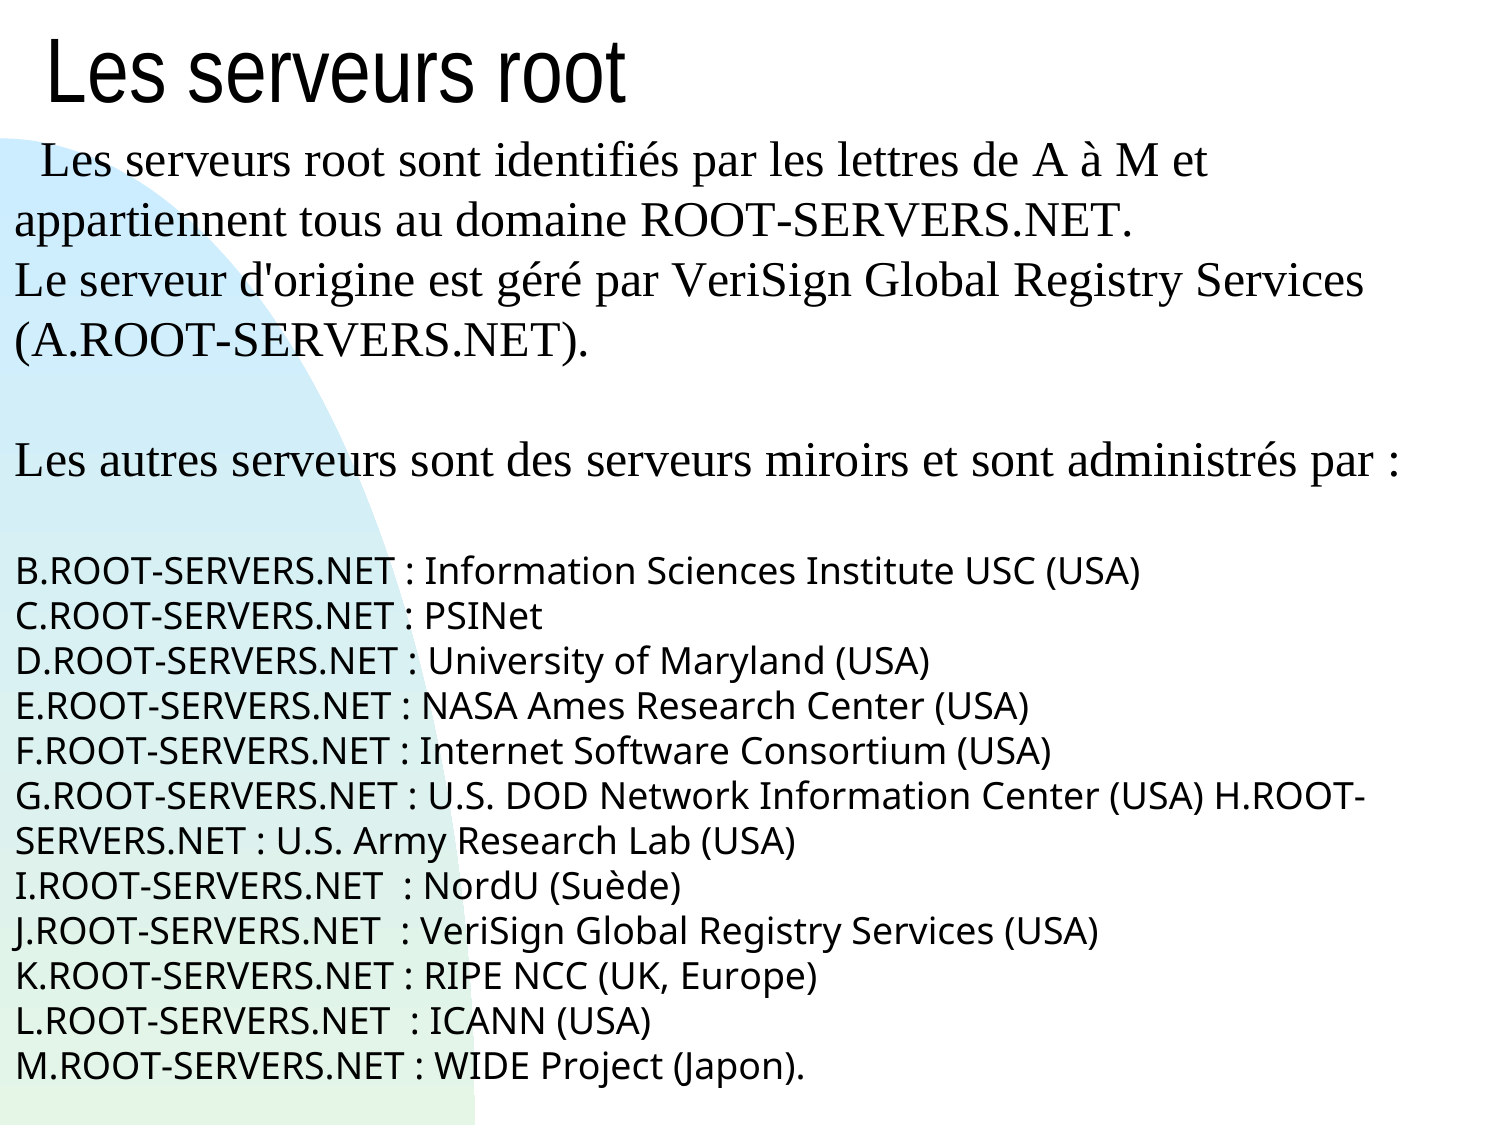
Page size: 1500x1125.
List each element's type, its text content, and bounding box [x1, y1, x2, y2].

title Les serveurs root [30, 0, 1500, 119]
text_box Les serveurs root sont identifiés par les lettres de A à M et appartiennent tous au domaine ROOT-SERVERS.NET. Le serveur d'origine est géré par VeriSign Global Registry Services (A.ROOT-SERVERS.NET). Les autres serveurs sont des serveurs miroirs et sont administrés par : B.ROOT-SERVERS.NET : Information Sciences Institute USC (USA) C.ROOT-SERVERS.NET : PSINet D.ROOT-SERVERS.NET : University of Maryland (USA) E.ROOT-SERVERS.NET : NASA Ames Research Center (USA) F.ROOT-SERVERS.NET : Internet Software Consortium (USA) G.ROOT-SERVERS.NET : U.S. DOD Network Information Center (USA) H.ROOT-SERVERS.NET : U.S. Army Research Lab (USA) I.ROOT-SERVERS.NET : NordU (Suède) J.ROOT-SERVERS.NET : VeriSign Global Registry Services (USA) K.ROOT-SERVERS.NET : RIPE NCC (UK, Europe) L.ROOT-SERVERS.NET : ICANN (USA) M.ROOT-SERVERS.NET : WIDE Project (Japon). [0, 119, 1500, 1095]
